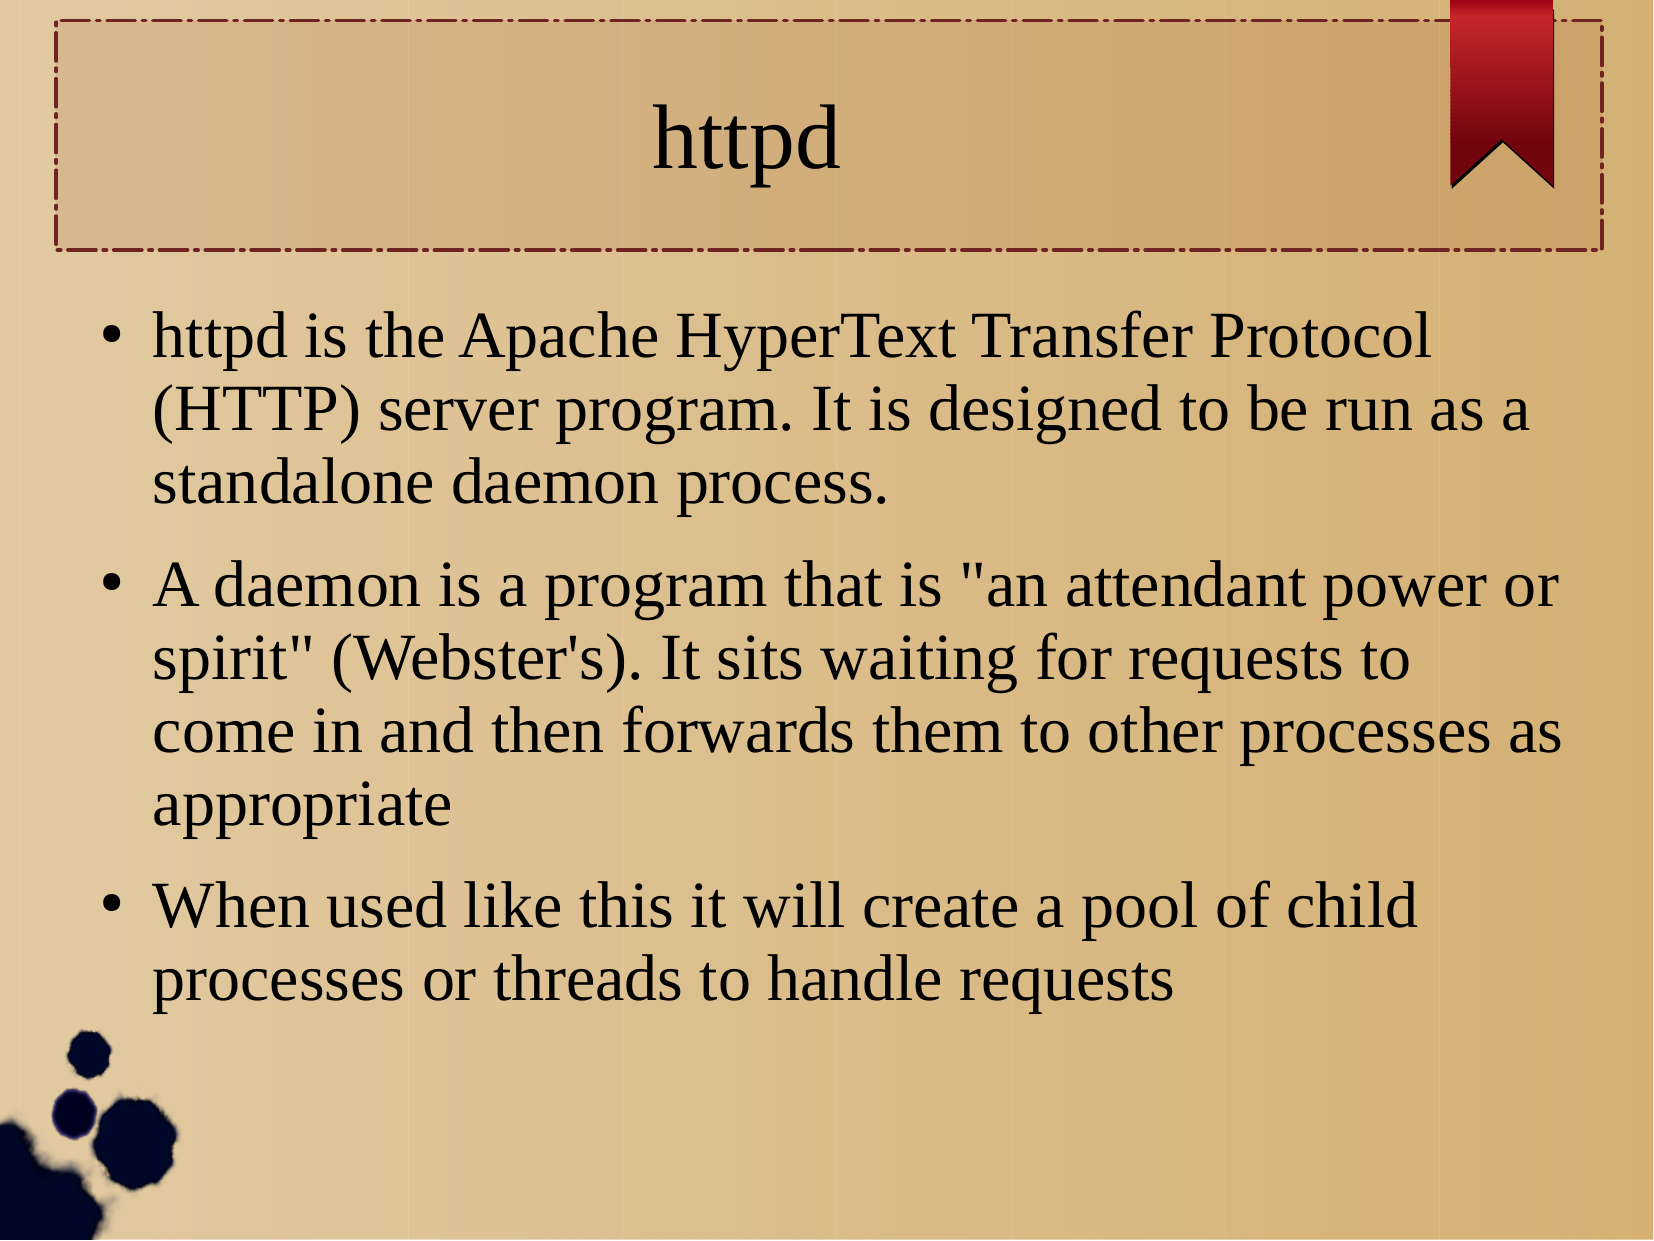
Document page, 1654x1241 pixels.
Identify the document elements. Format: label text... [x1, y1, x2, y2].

title httpd [82, 47, 1412, 229]
list httpd is the Apache HyperText Transfer Protocol (HTTP) server program. It is designed to be run as a standalone daemon process. A daemon is a program that is "an attendant power or spirit" (Webster's). It sits waiting for requests to come in and then forwards them to other processes as appropriate When used like this it will create a pool of child processes or threads to handle requests [82, 299, 1571, 1019]
